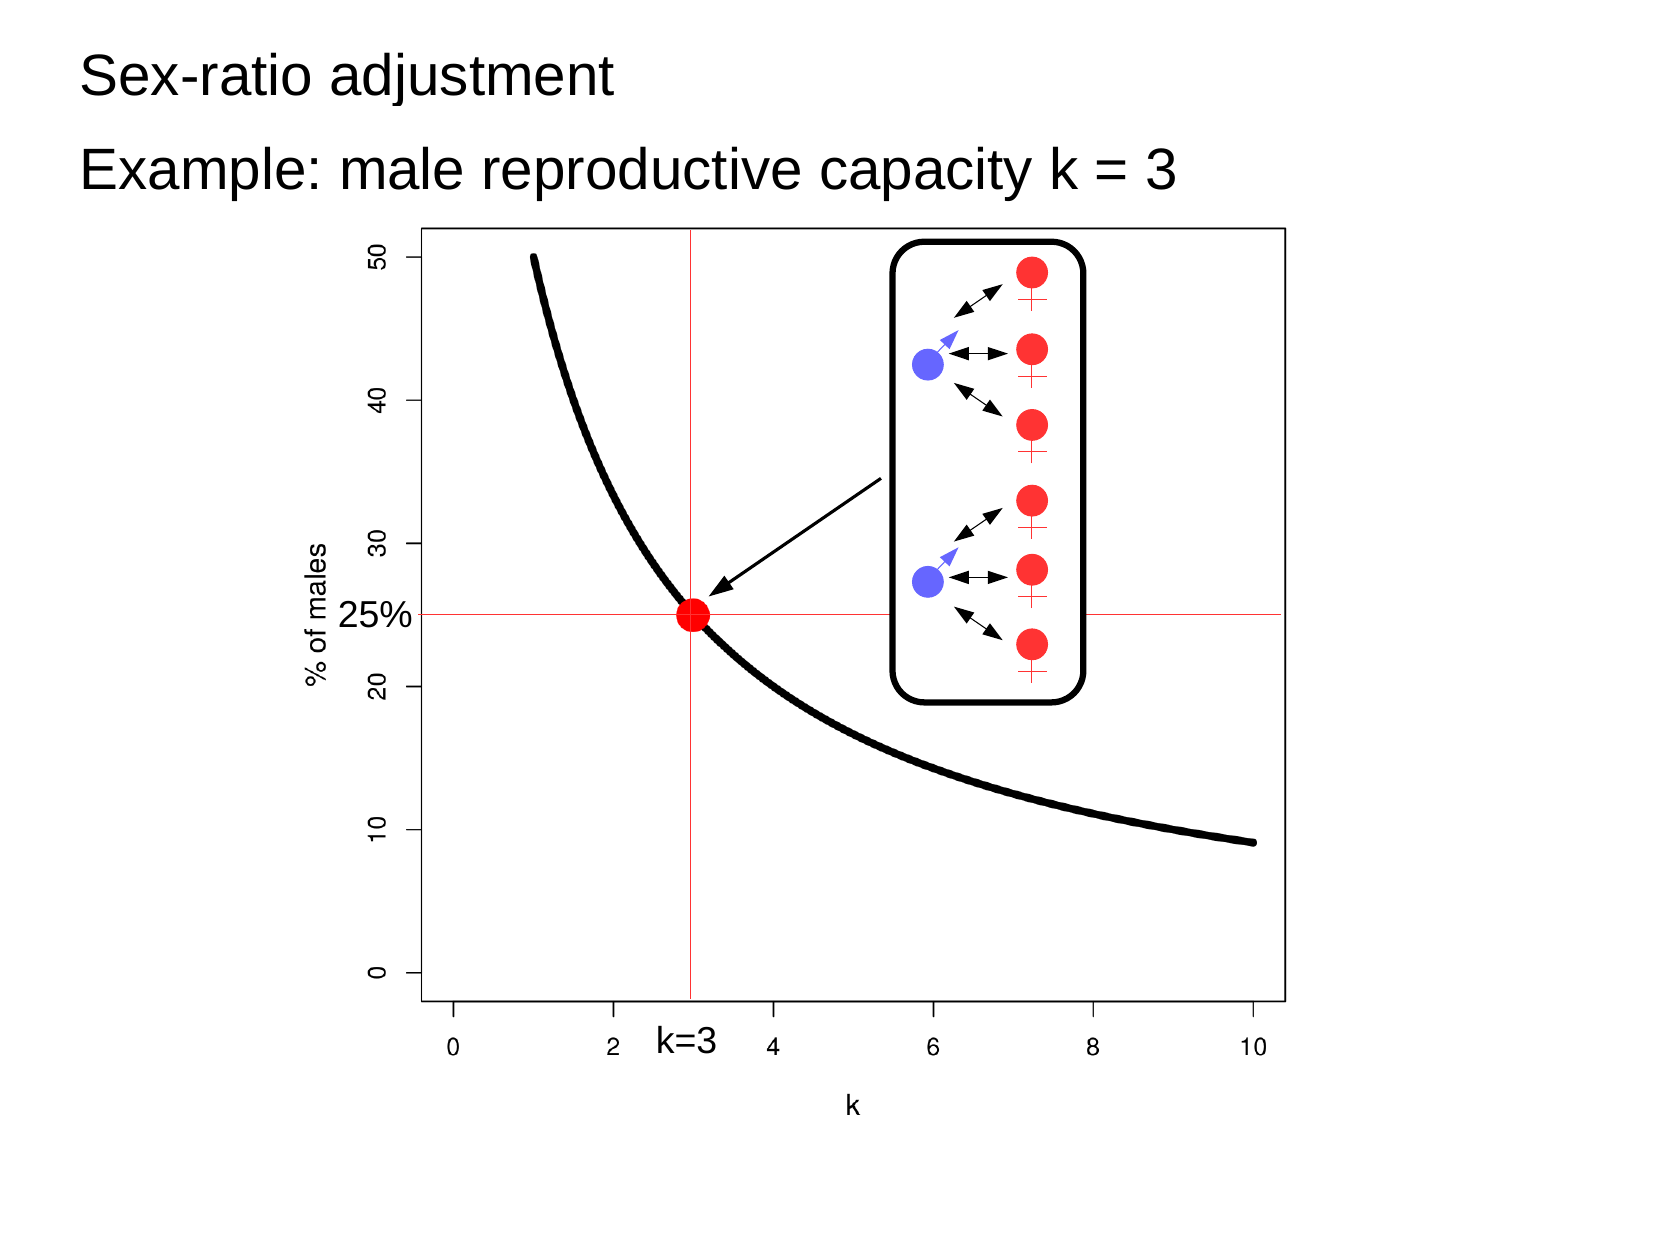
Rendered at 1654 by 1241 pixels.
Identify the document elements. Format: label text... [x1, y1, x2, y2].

text_box Sex-ratio adjustment [65, 35, 674, 116]
text_box [892, 241, 1084, 703]
text_box Example: male reproductive capacity k = 3 [65, 129, 1194, 210]
text_box 25% [323, 585, 428, 643]
text_box k=3 [641, 1012, 733, 1069]
picture [298, 106, 1347, 1154]
